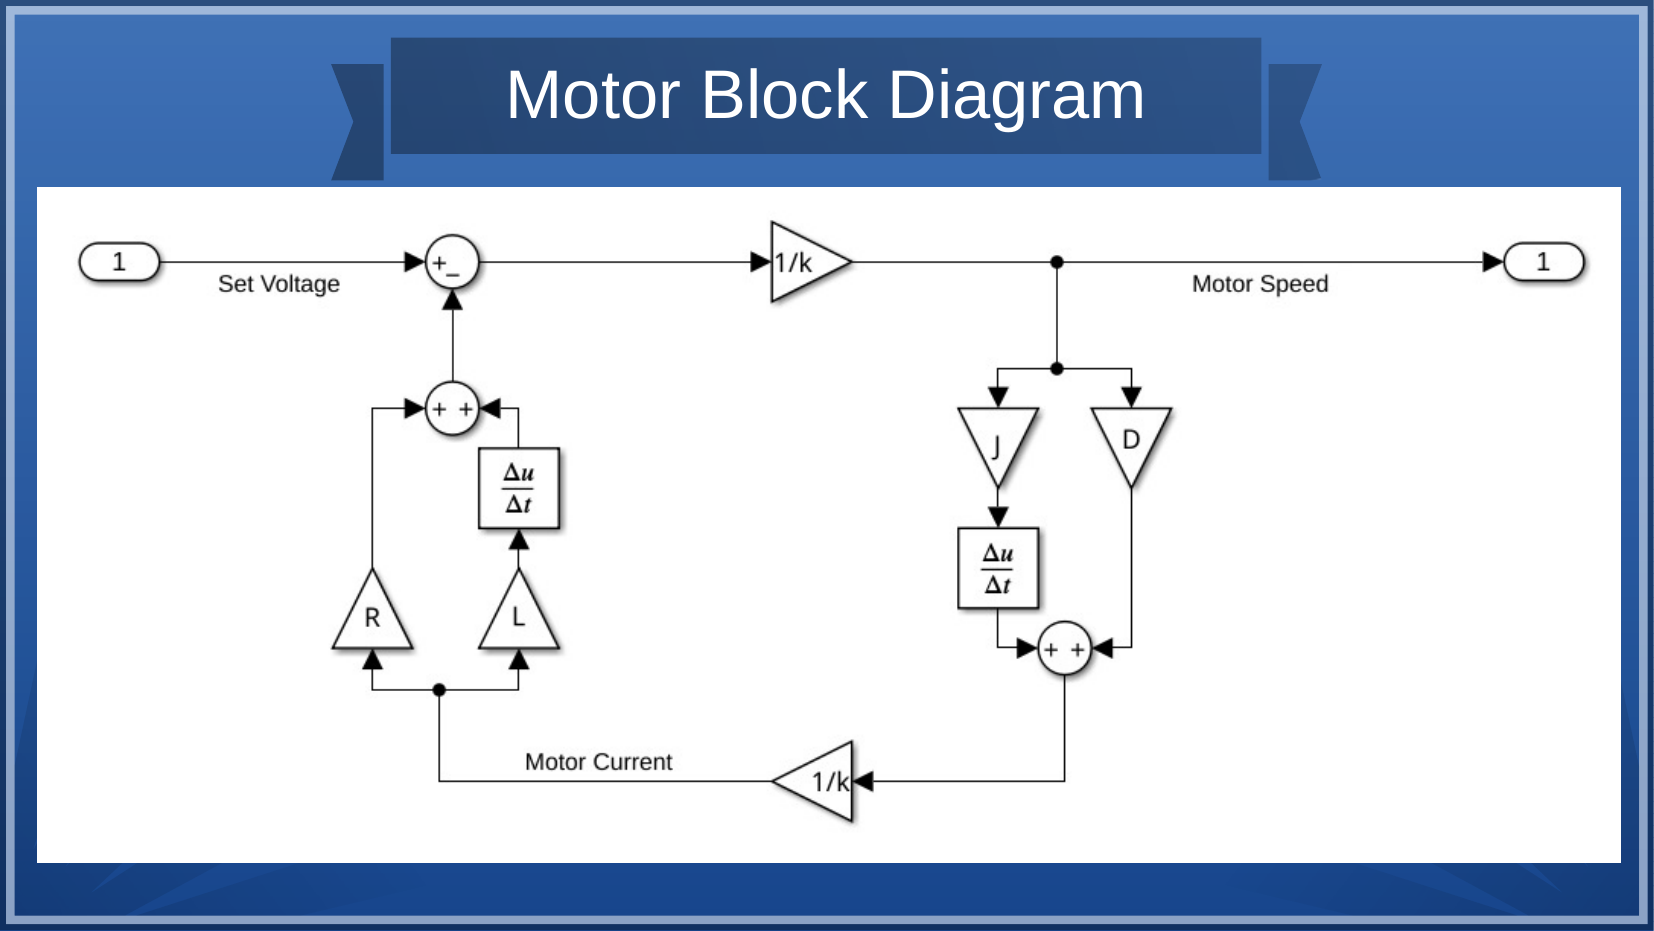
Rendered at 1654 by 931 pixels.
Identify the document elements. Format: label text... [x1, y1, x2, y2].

title Motor Block Diagram [389, 35, 1264, 154]
picture [37, 187, 1621, 863]
